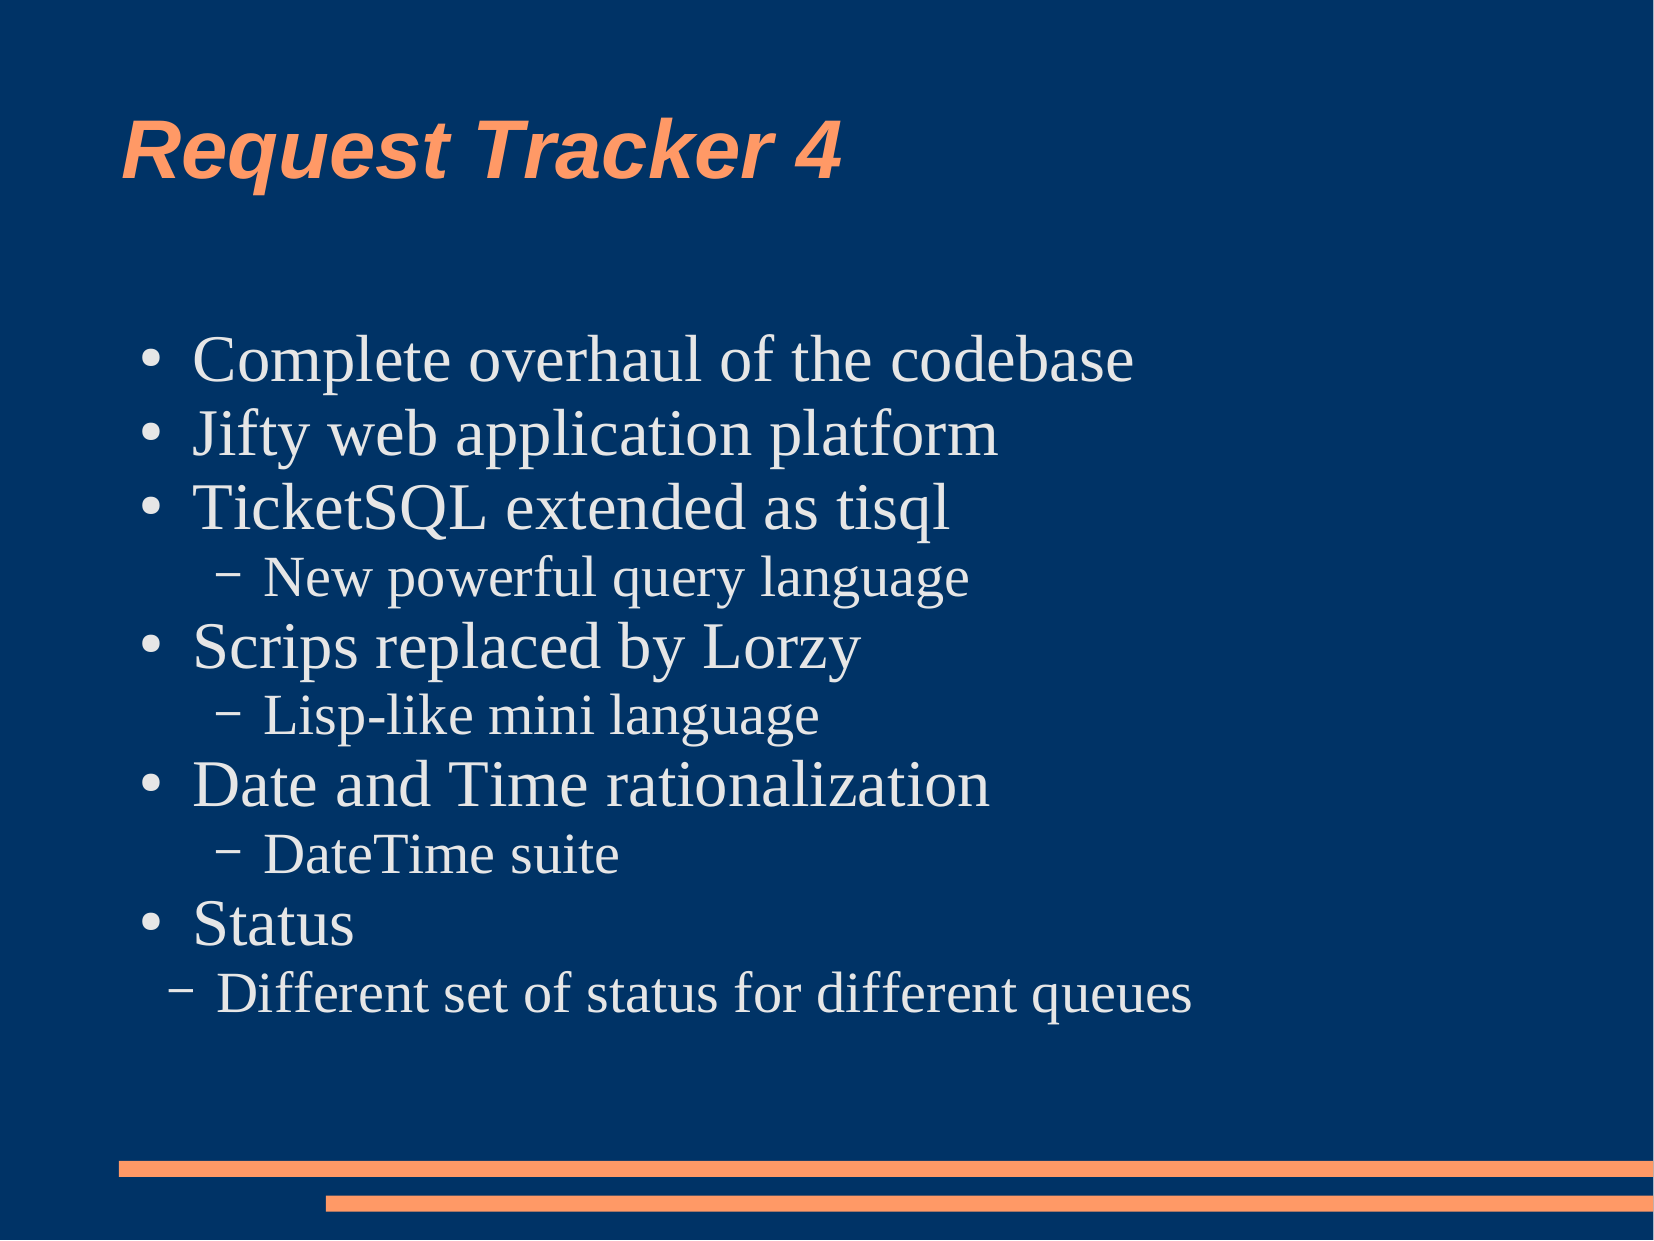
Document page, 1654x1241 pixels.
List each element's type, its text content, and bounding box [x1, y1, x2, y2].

title Request Tracker 4 [121, 46, 1534, 254]
list Complete overhaul of the codebase Jifty web application platform TicketSQL extended as tisql New powerful query language Scrips replaced by Lorzy Lisp-like mini language Date and Time rationalization DateTime suite Status Different set of status for different queues [121, 322, 1561, 1118]
